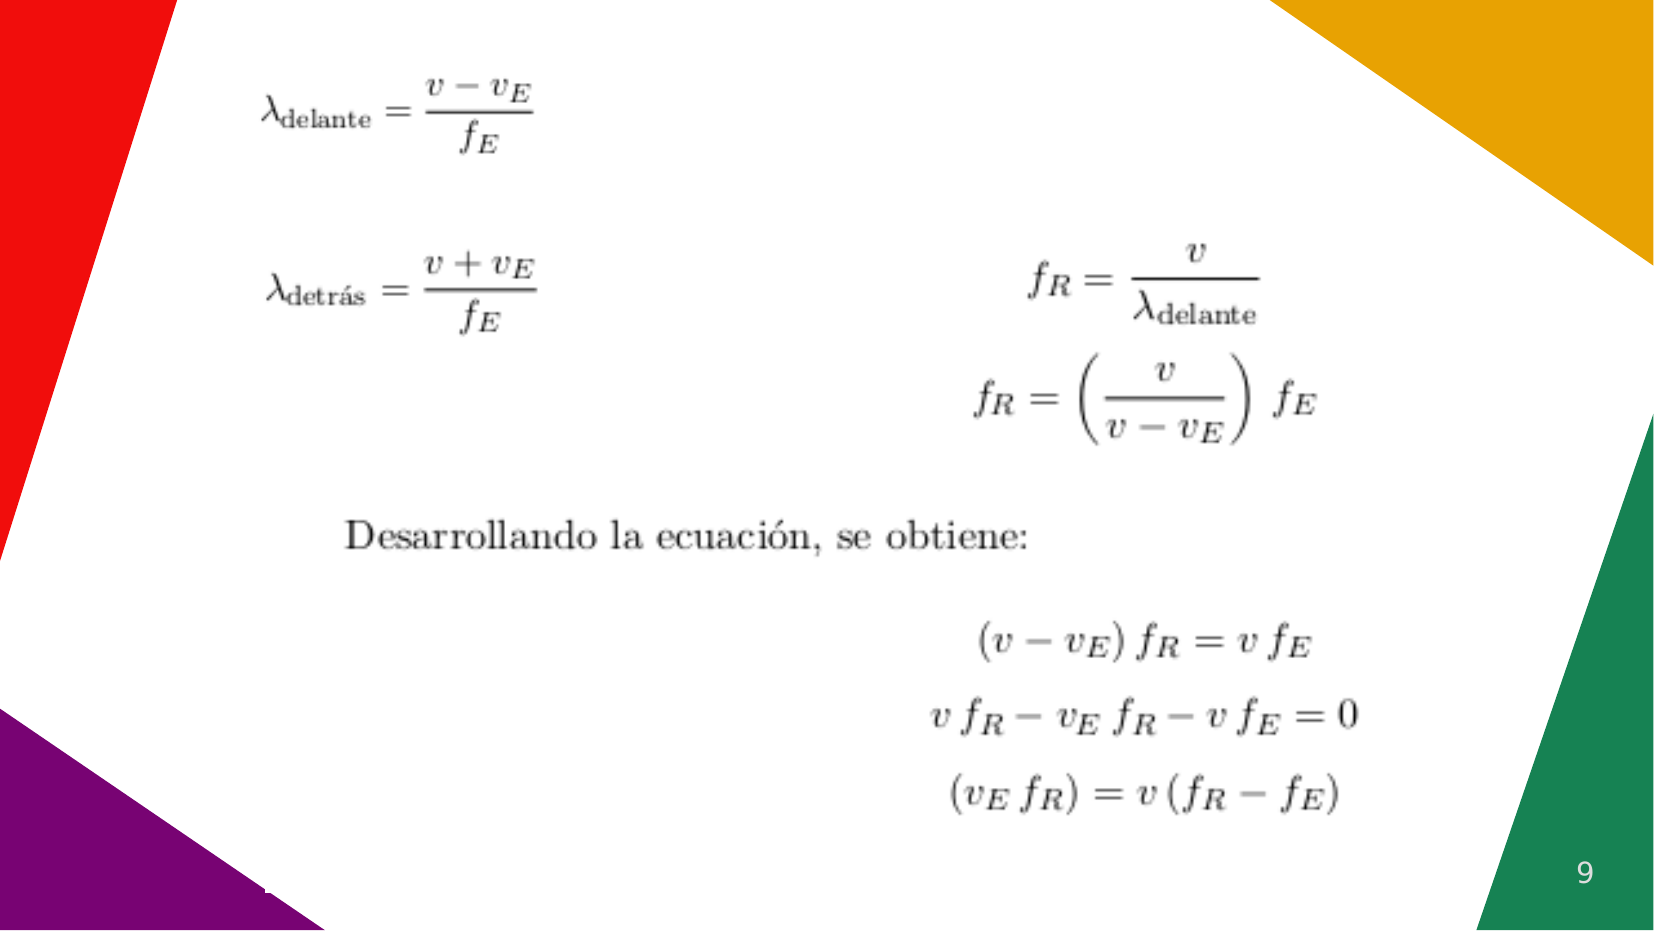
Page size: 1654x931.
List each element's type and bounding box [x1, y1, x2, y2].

picture [207, 29, 1465, 893]
